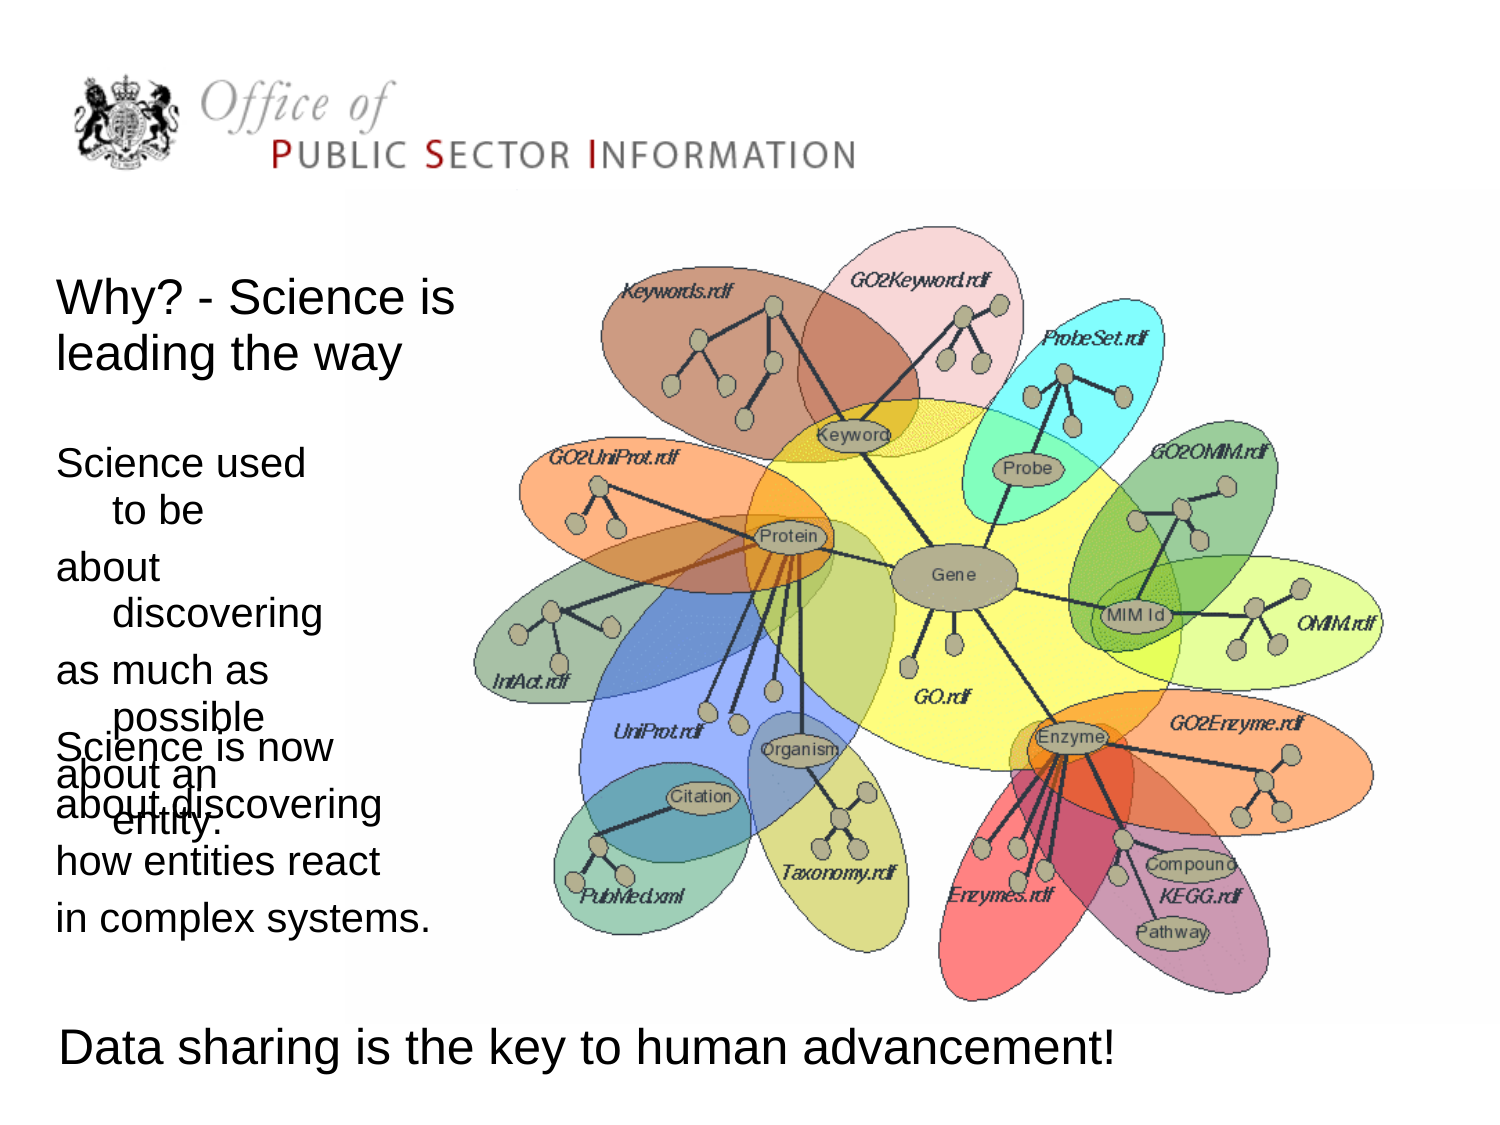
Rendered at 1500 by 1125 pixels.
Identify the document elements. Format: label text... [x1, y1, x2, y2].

text_box Data sharing is the key to human advancement! [43, 1011, 1167, 1115]
list Science used to be about discovering as much as possible about an entity. [41, 432, 349, 716]
picture [349, 912, 357, 919]
title Why? - Science is leading the way [41, 231, 585, 420]
picture [345, 189, 1500, 1024]
picture [64, 66, 865, 181]
text_box Science is now about discovering how entities react in complex systems. [40, 716, 349, 1067]
